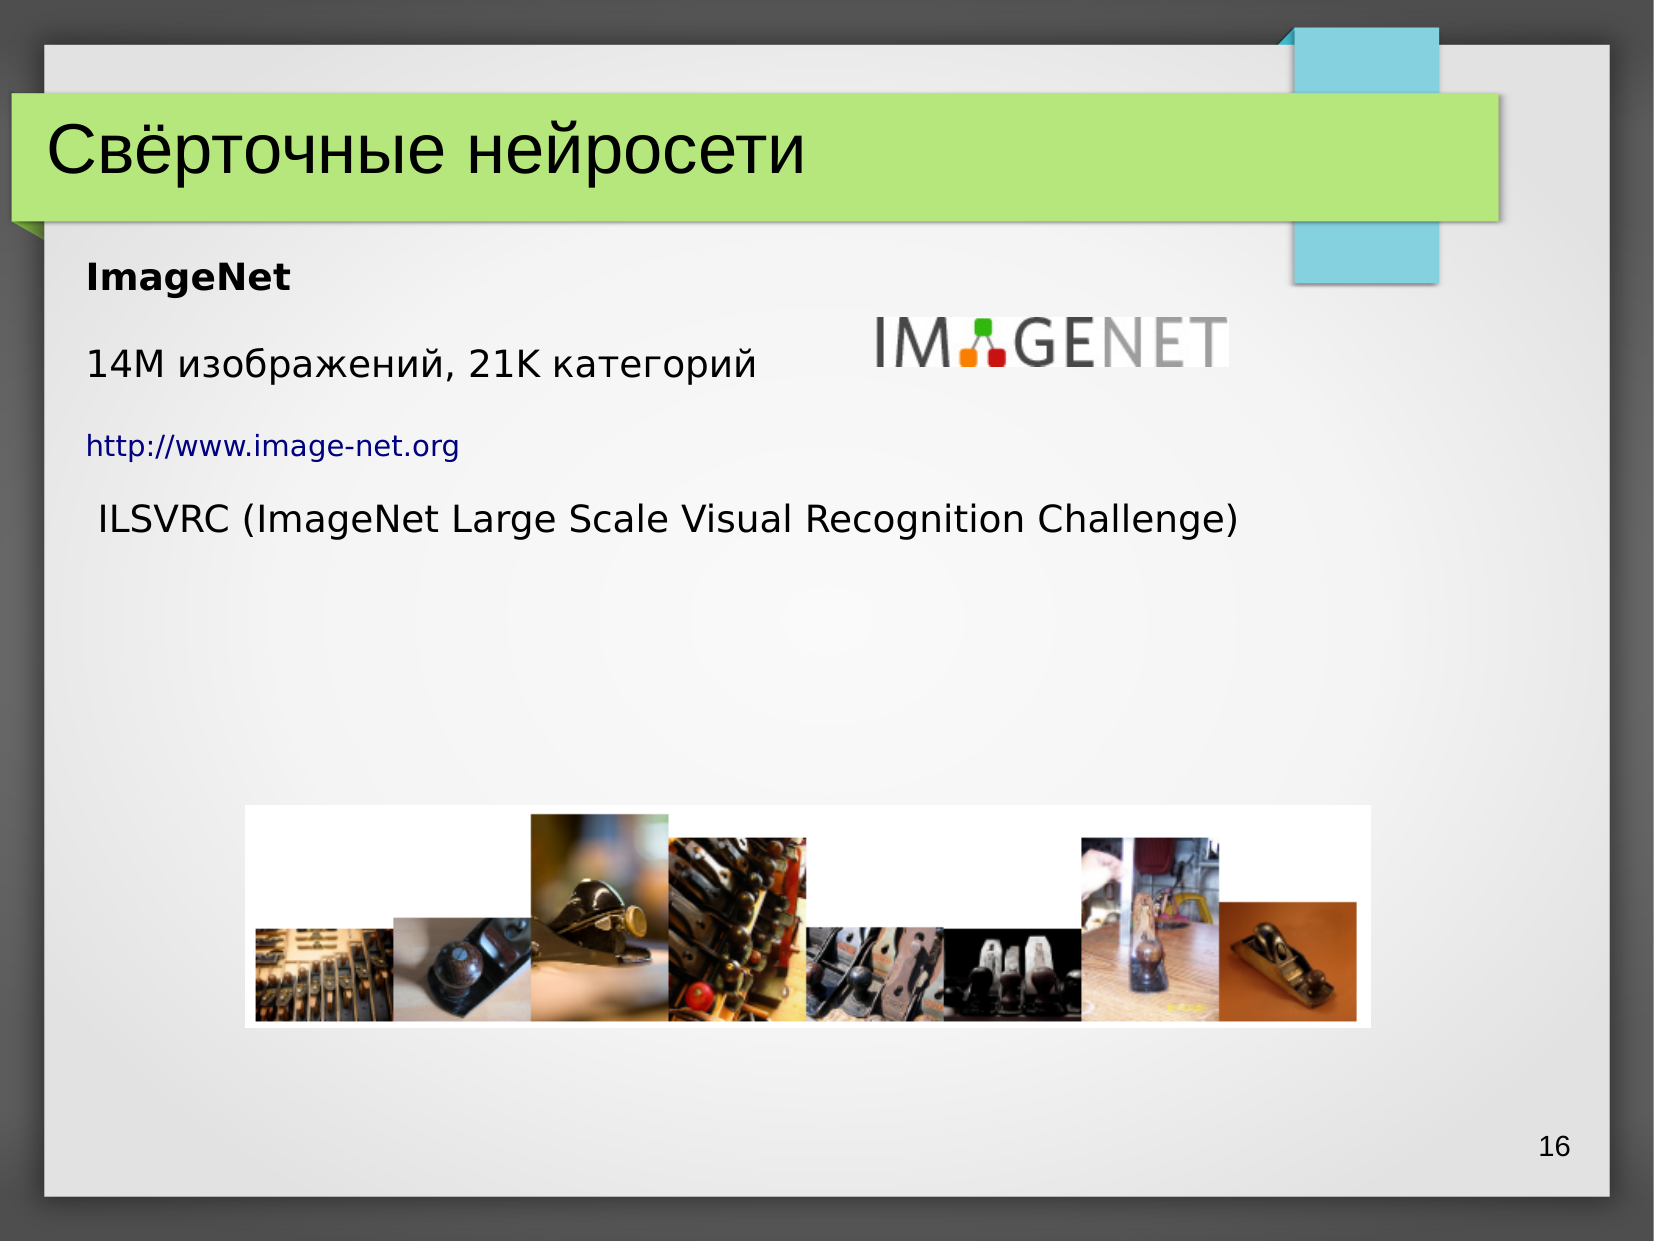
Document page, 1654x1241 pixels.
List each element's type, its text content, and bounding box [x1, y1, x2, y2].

title Свёрточные нейросети [46, 109, 1499, 190]
text_box ImageNet 14M изображений, 21K категорий http://www.image-net.org ILSVRC (ImageNet Large Scale Visual Recognition Challenge) [70, 248, 1335, 549]
picture [0, 0, 1654, 1241]
